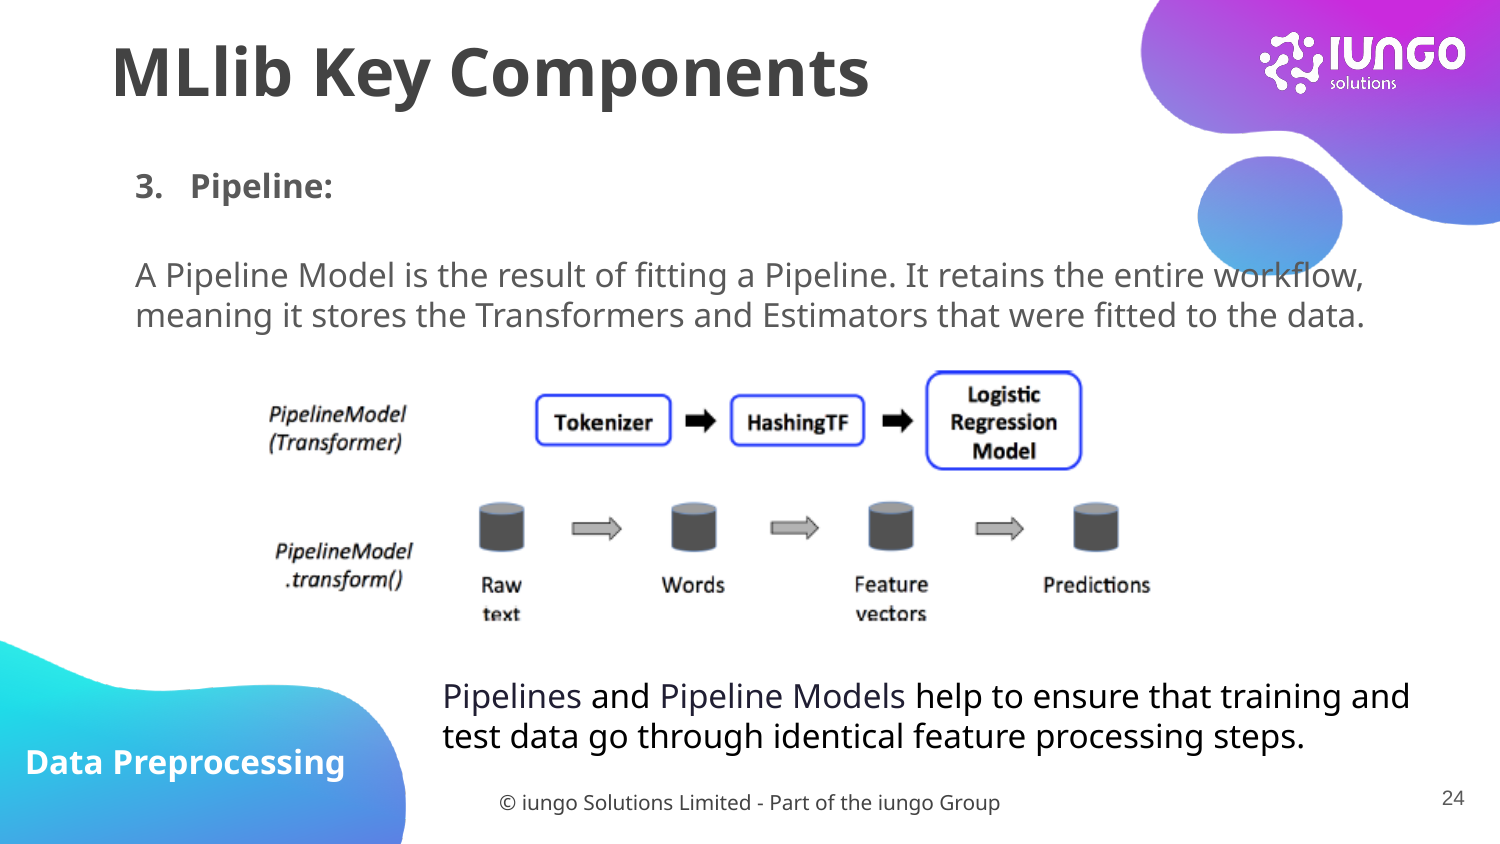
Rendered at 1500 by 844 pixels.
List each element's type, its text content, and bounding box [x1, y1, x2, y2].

picture [0, 0, 1500, 844]
text_box A Pipeline Model is the result of fitting a Pipeline. It retains the entire workflow, meaning it stores the Transformers and Estimators that were fitted to the data. [120, 238, 1390, 345]
slide_number <number> [1389, 764, 1480, 830]
subtitle Data Preprocessing [9, 719, 411, 844]
text_box 3. Pipeline: [120, 149, 367, 215]
text_box Pipelines and Pipeline Models help to ensure that training and test data go through identical feature processing steps. [427, 660, 1435, 766]
title MLlib Key Components [95, 30, 1033, 125]
